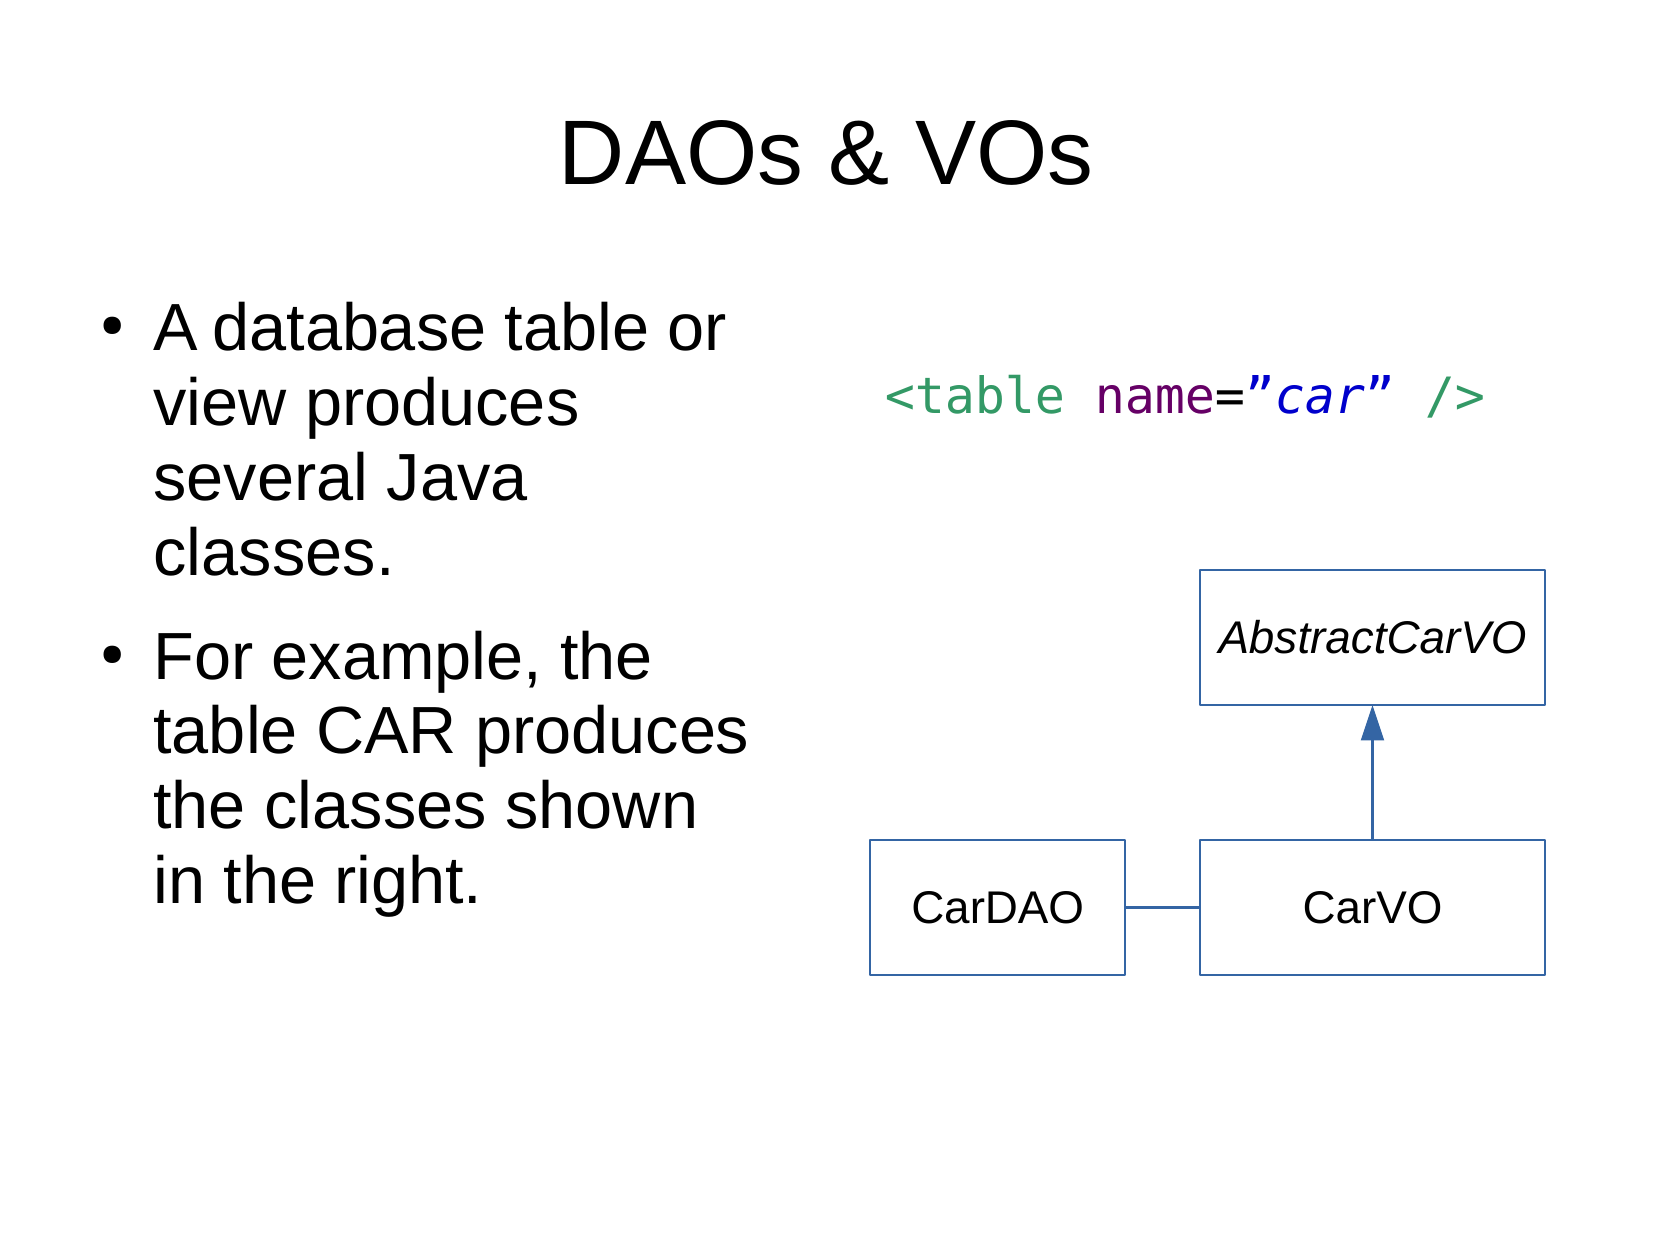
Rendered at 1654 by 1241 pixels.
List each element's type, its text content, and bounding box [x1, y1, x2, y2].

title DAOs & VOs [82, 49, 1571, 257]
text_box CarVO [1200, 840, 1546, 976]
text_box AbstractCarVO [1200, 570, 1546, 706]
list A database table or view produces several Java classes. For example, the table CAR produces the classes shown in the right. [82, 290, 766, 1156]
text_box <table name=”car” /> [870, 360, 1591, 434]
text_box CarDAO [870, 840, 1126, 976]
